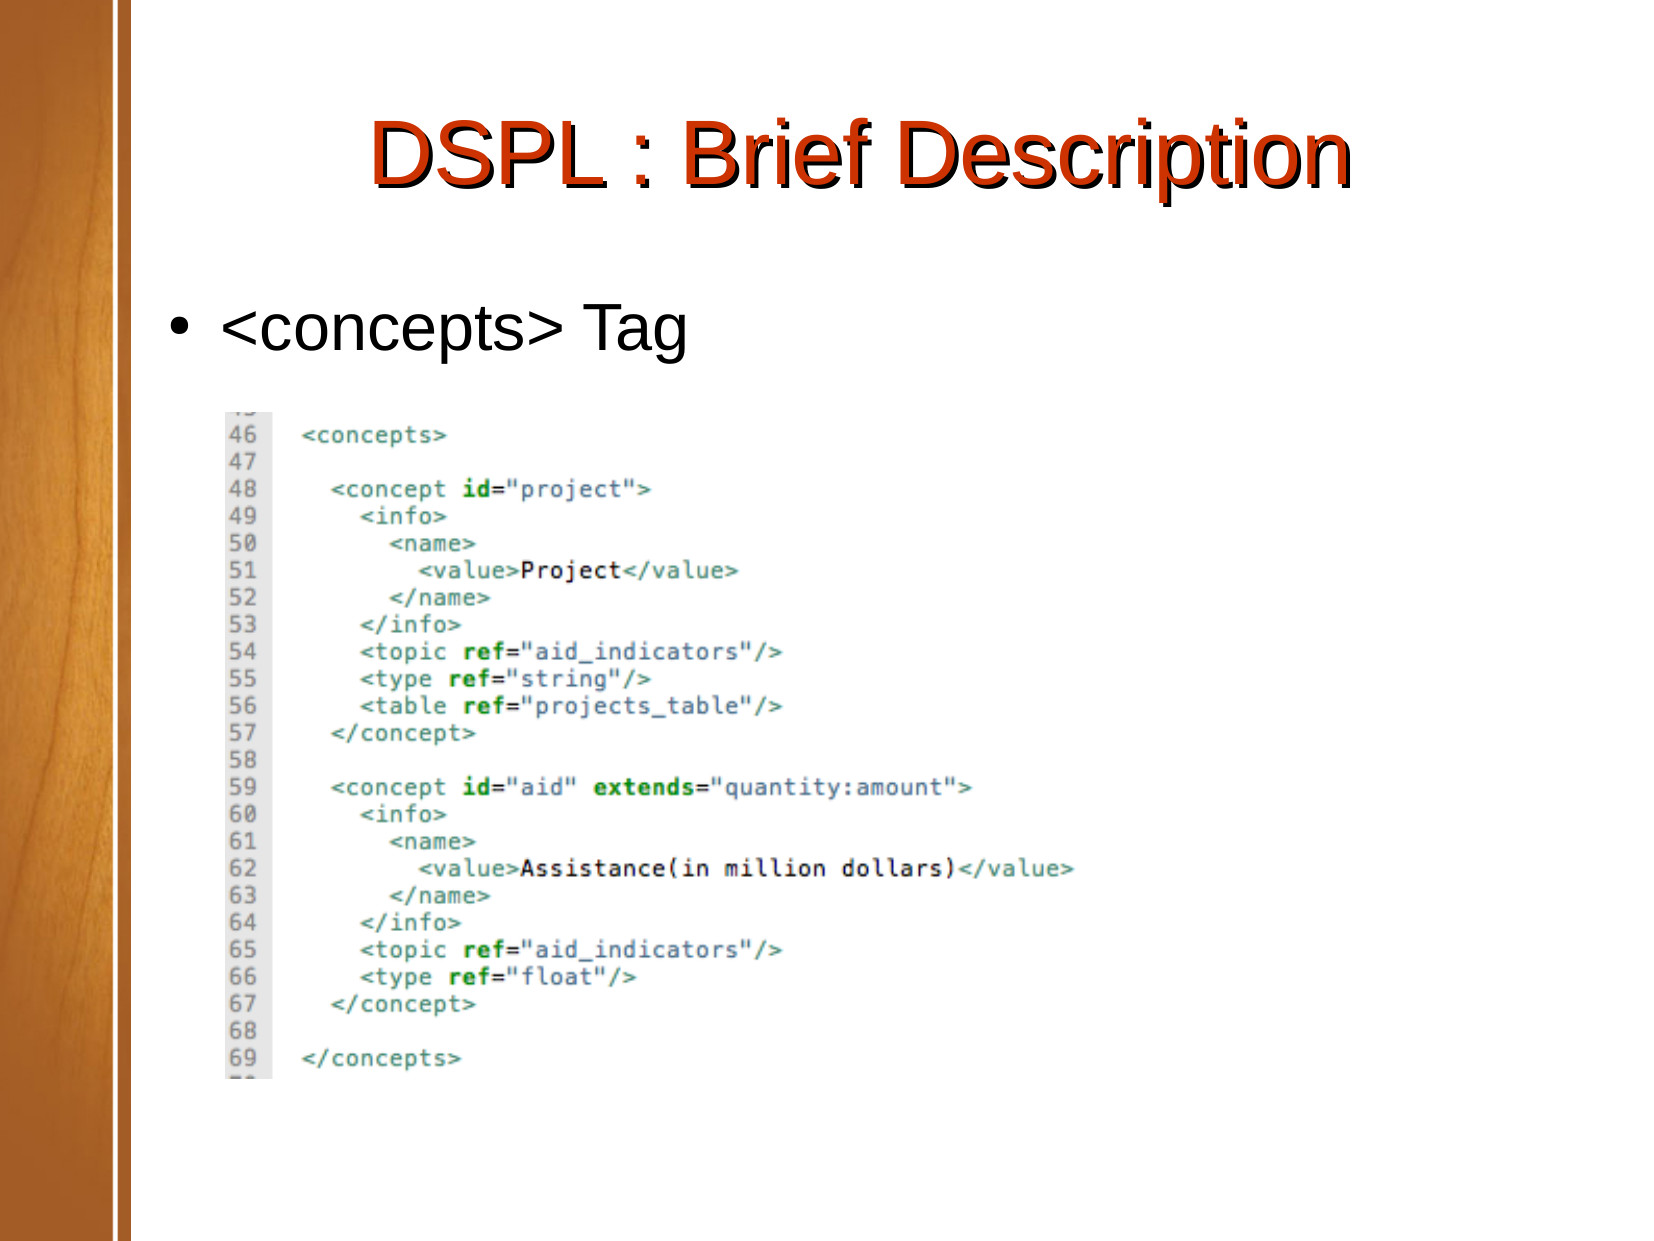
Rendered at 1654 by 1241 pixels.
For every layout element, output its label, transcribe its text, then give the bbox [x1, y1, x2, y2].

picture [225, 412, 1092, 1079]
list <concepts> Tag [150, 290, 1571, 1094]
title DSPL : Brief Description [150, 56, 1571, 250]
picture [0, 0, 131, 1241]
